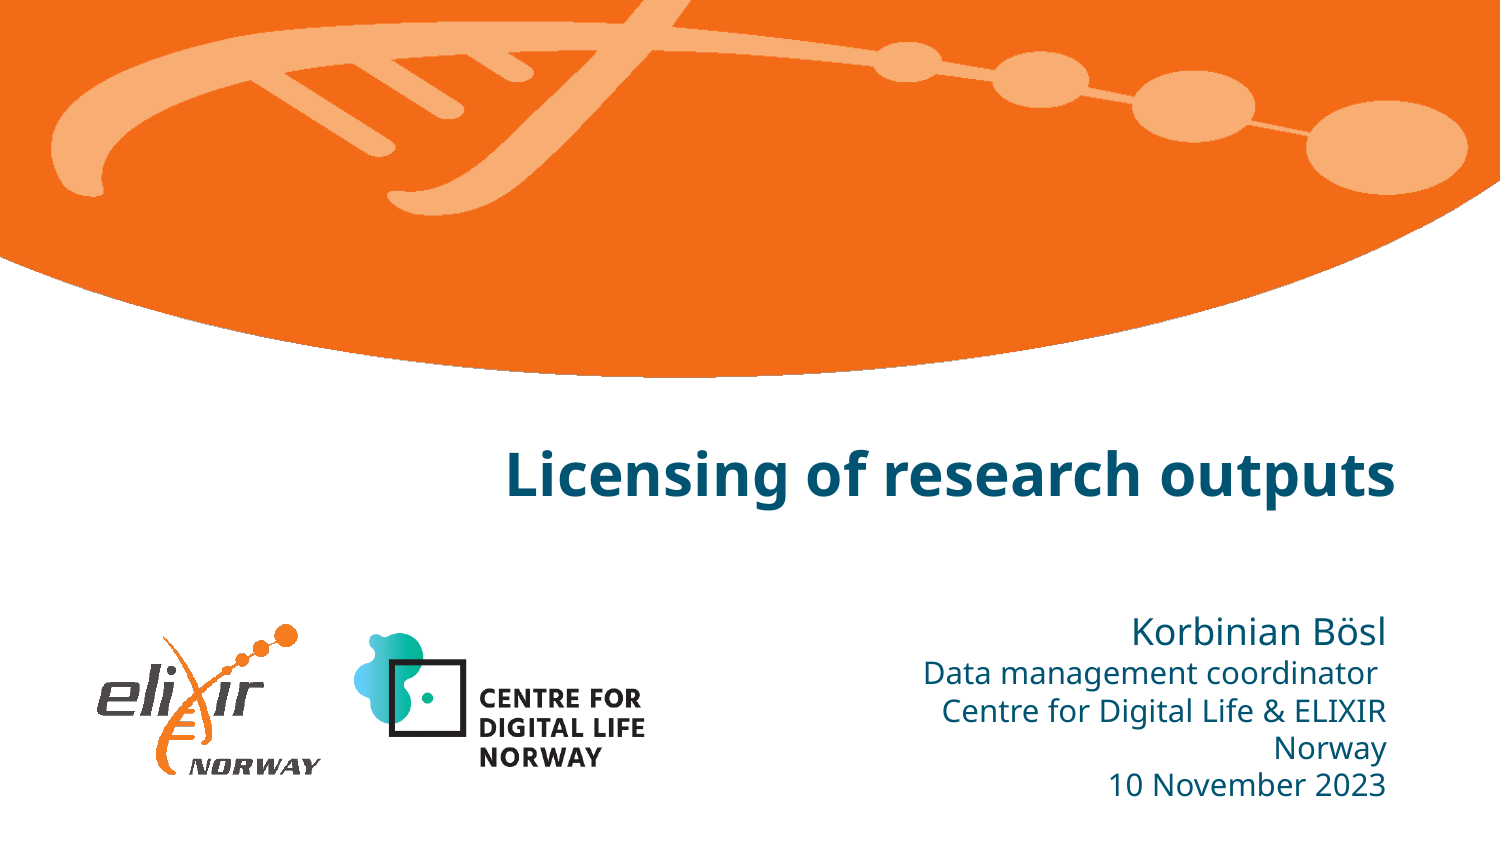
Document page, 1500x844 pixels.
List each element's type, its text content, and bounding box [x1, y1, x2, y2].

text_box Korbinian Bösl Data management coordinator Centre for Digital Life & ELIXIR Norway 10 November 2023 [831, 563, 1388, 756]
text_box Licensing of research outputs [122, 436, 1398, 596]
picture [0, 0, 1500, 775]
